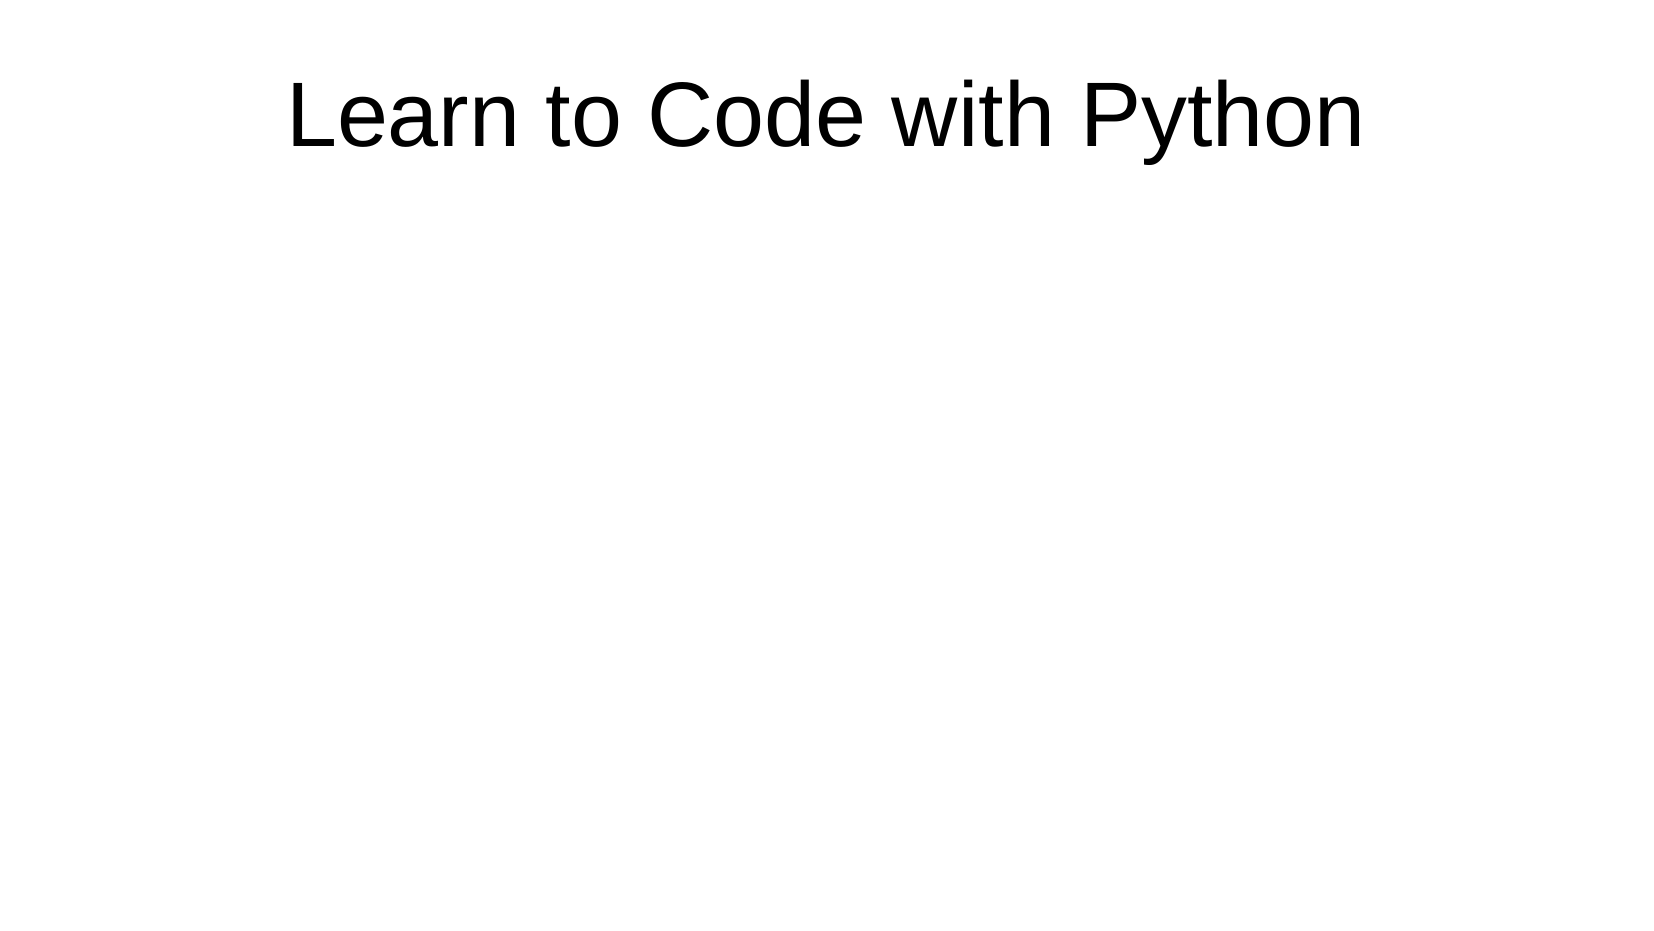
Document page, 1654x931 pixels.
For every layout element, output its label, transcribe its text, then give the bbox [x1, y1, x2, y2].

title Learn to Code with Python [82, 37, 1571, 193]
